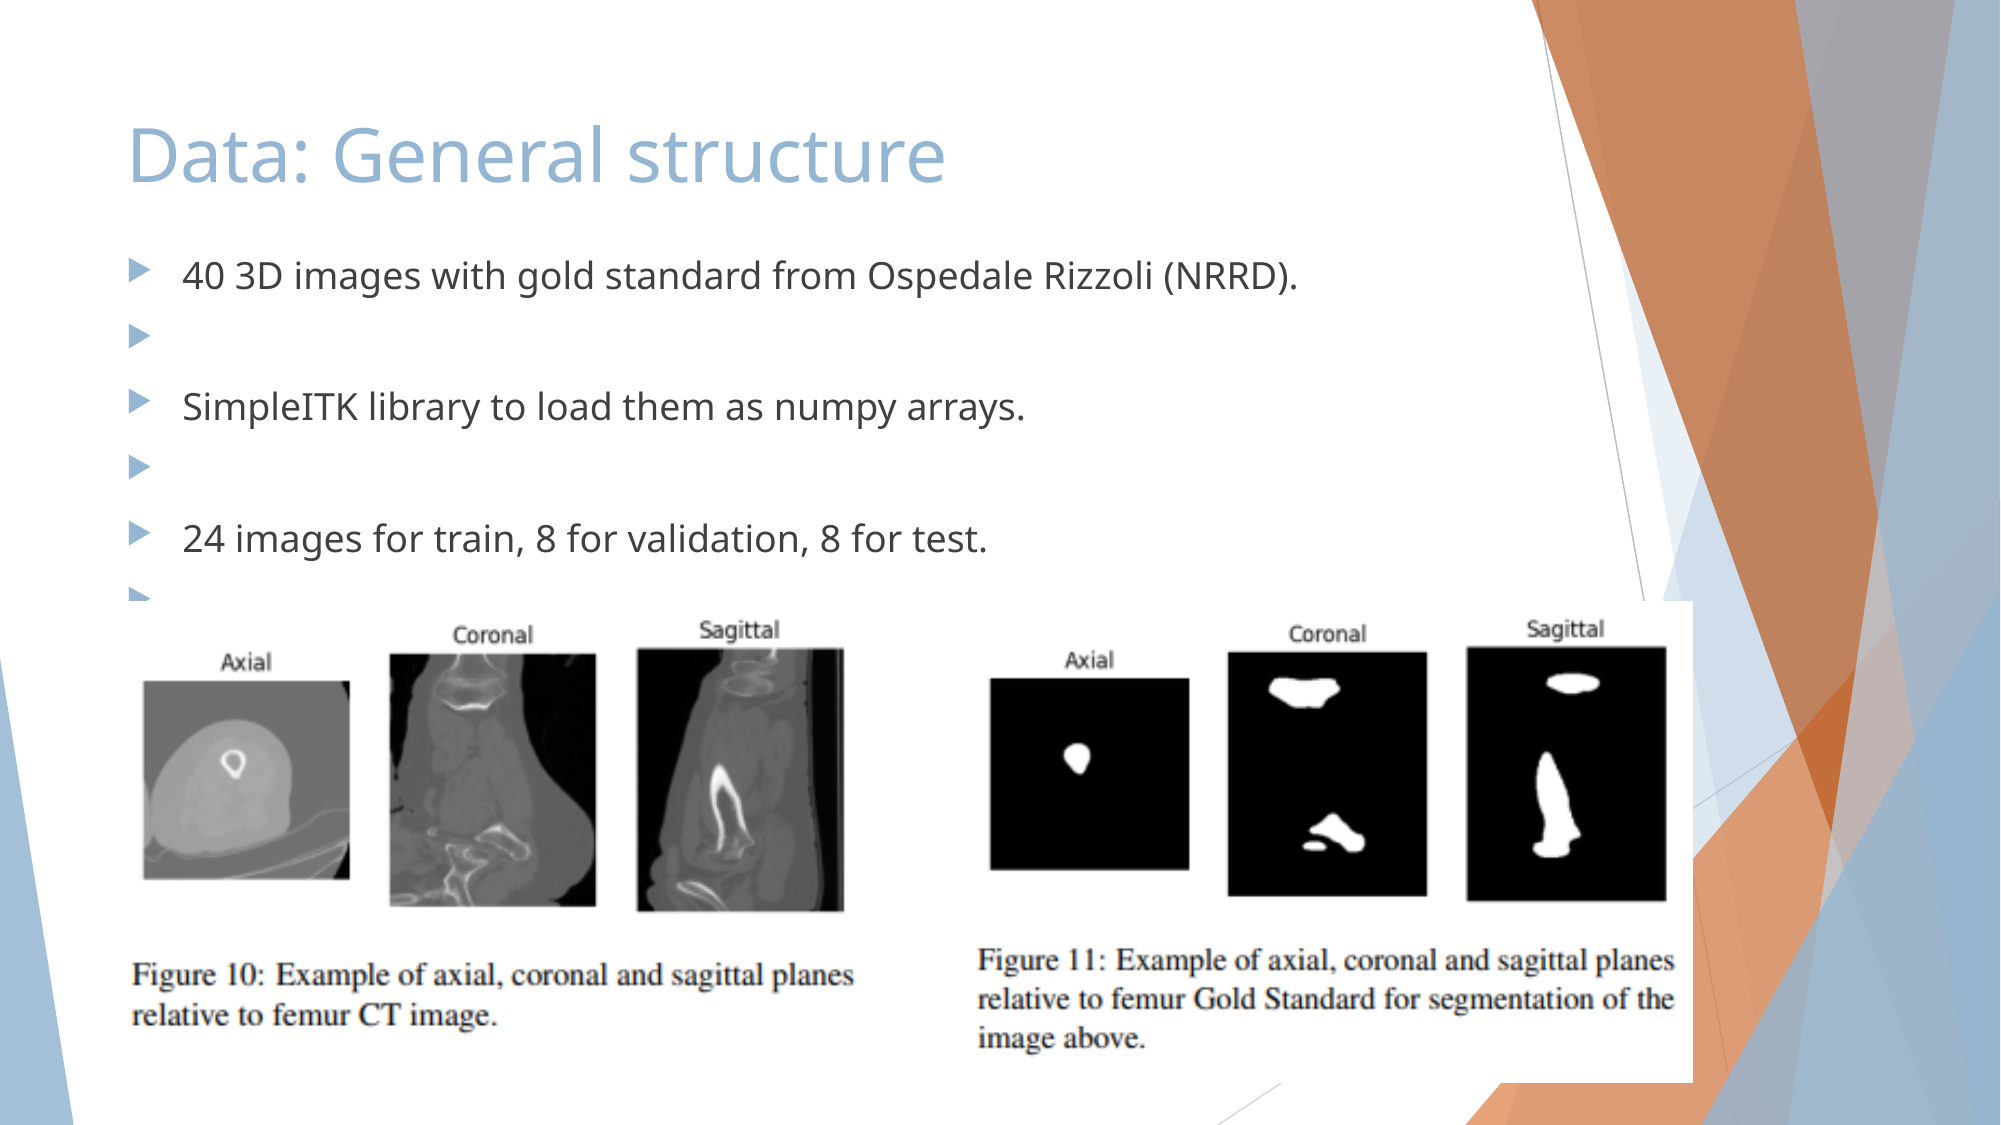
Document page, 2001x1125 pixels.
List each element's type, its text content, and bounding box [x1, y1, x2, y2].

picture [974, 601, 1693, 1083]
list 40 3D images with gold standard from Ospedale Rizzoli (NRRD). SimpleITK library to load them as numpy arrays. 24 images for train, 8 for validation, 8 for test. [111, 244, 1522, 881]
title Data: General structure [111, 99, 1522, 244]
picture [111, 601, 867, 1064]
